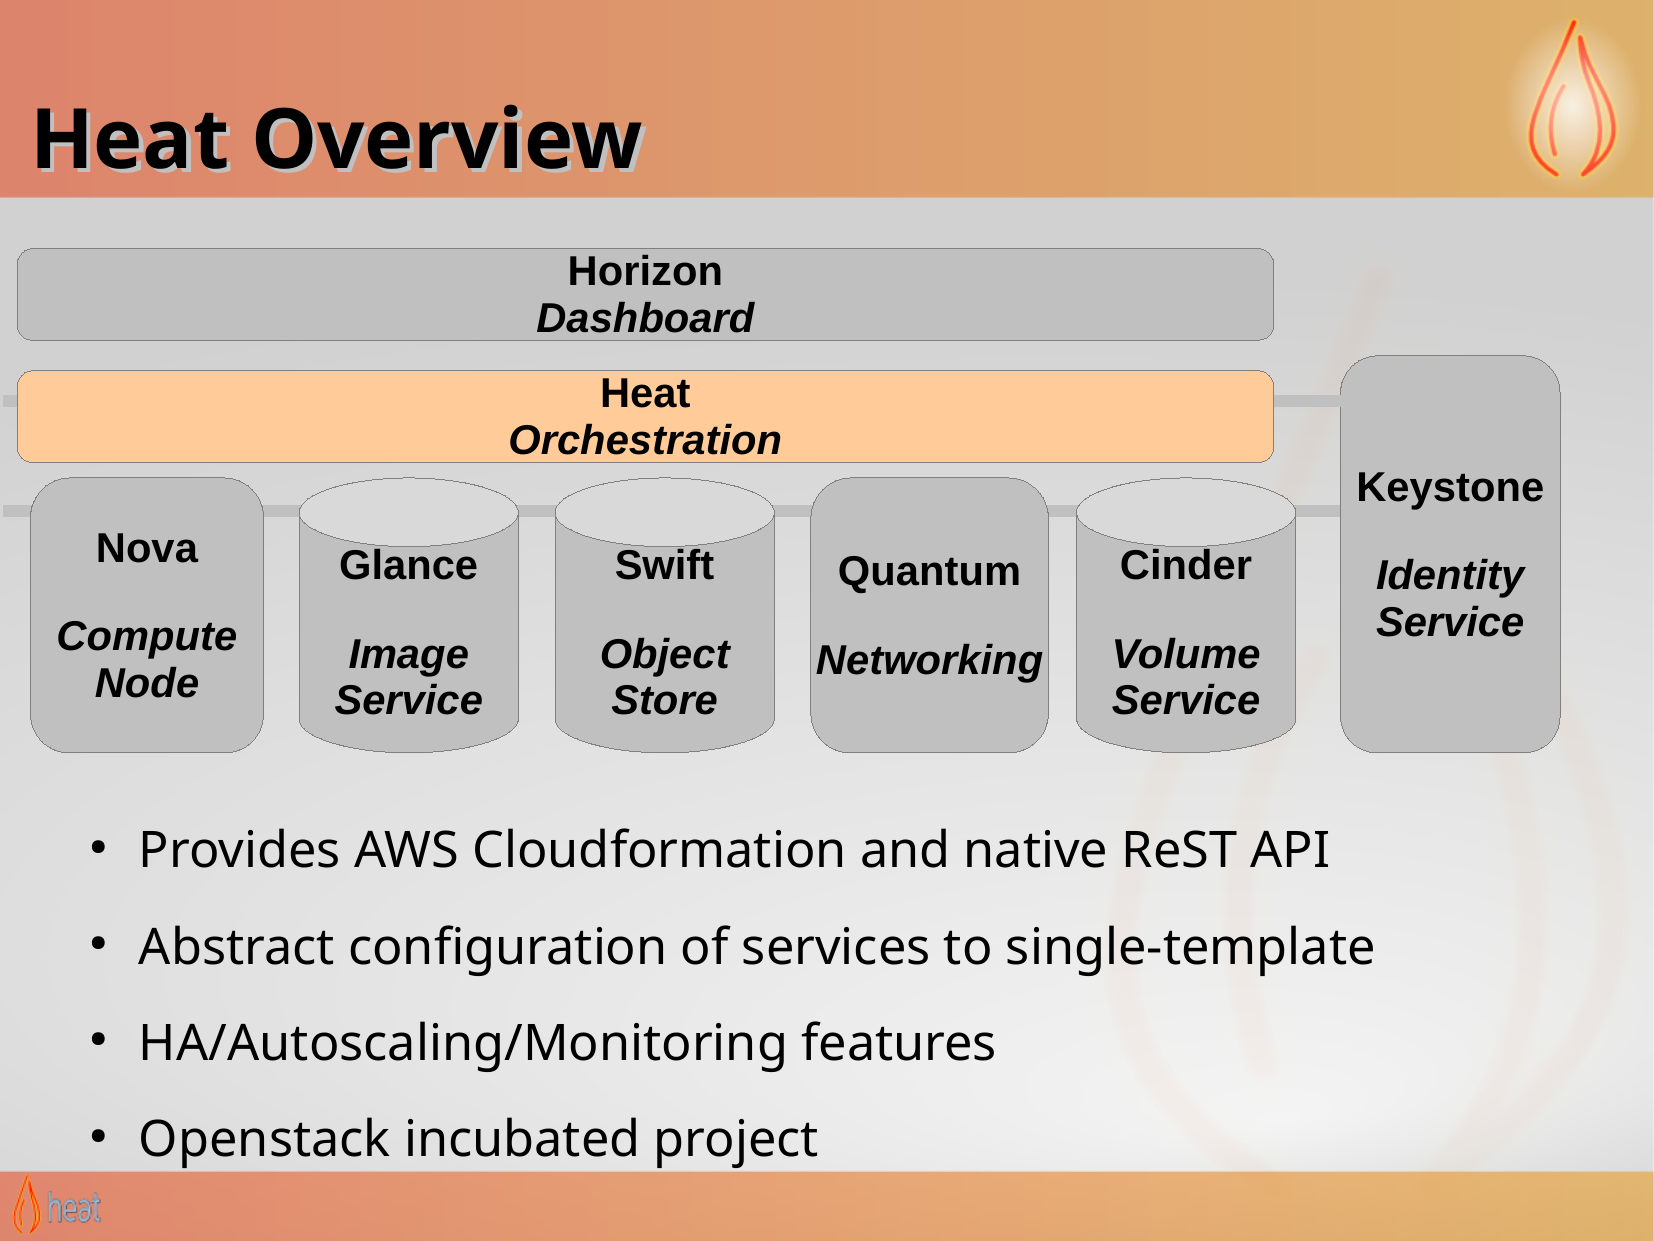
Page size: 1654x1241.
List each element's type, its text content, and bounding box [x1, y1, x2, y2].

text_box Heat Orchestration [17, 370, 1274, 463]
text_box Glance Image Service [299, 515, 519, 753]
list Provides AWS Cloudformation and native ReST API Abstract configuration of services to single-template HA/Autoscaling/Monitoring features Openstack incubated project [73, 813, 1524, 1175]
title Heat Overview [30, 23, 1606, 249]
text_box Swift Object Store [555, 515, 775, 753]
picture [0, 0, 1654, 1241]
text_box Keystone Identity Service [1340, 355, 1561, 753]
text_box Cinder Volume Service [1076, 516, 1296, 753]
text_box Quantum Networking [810, 477, 1049, 753]
text_box Horizon Dashboard [17, 248, 1274, 341]
text_box Nova Compute Node [30, 477, 264, 753]
